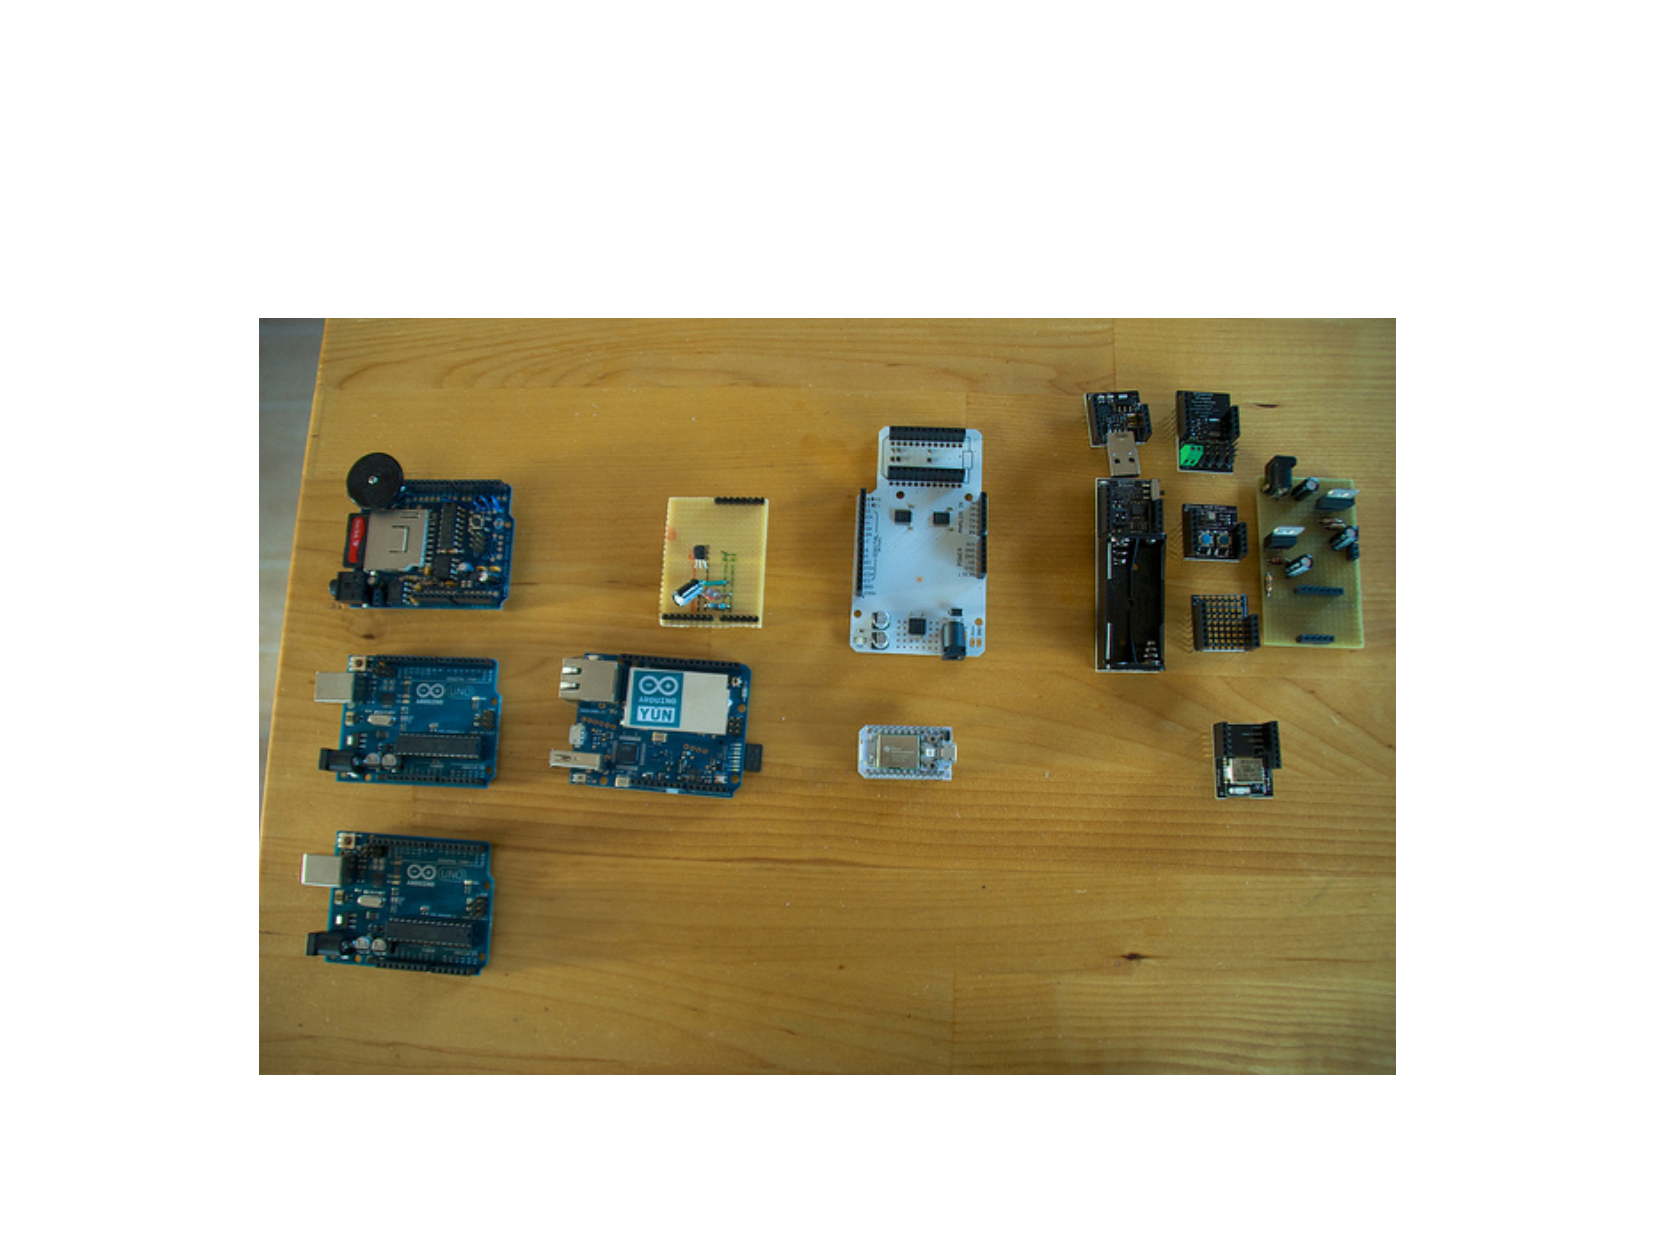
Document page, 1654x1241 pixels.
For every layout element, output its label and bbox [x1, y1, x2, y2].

picture [259, 318, 1396, 1075]
